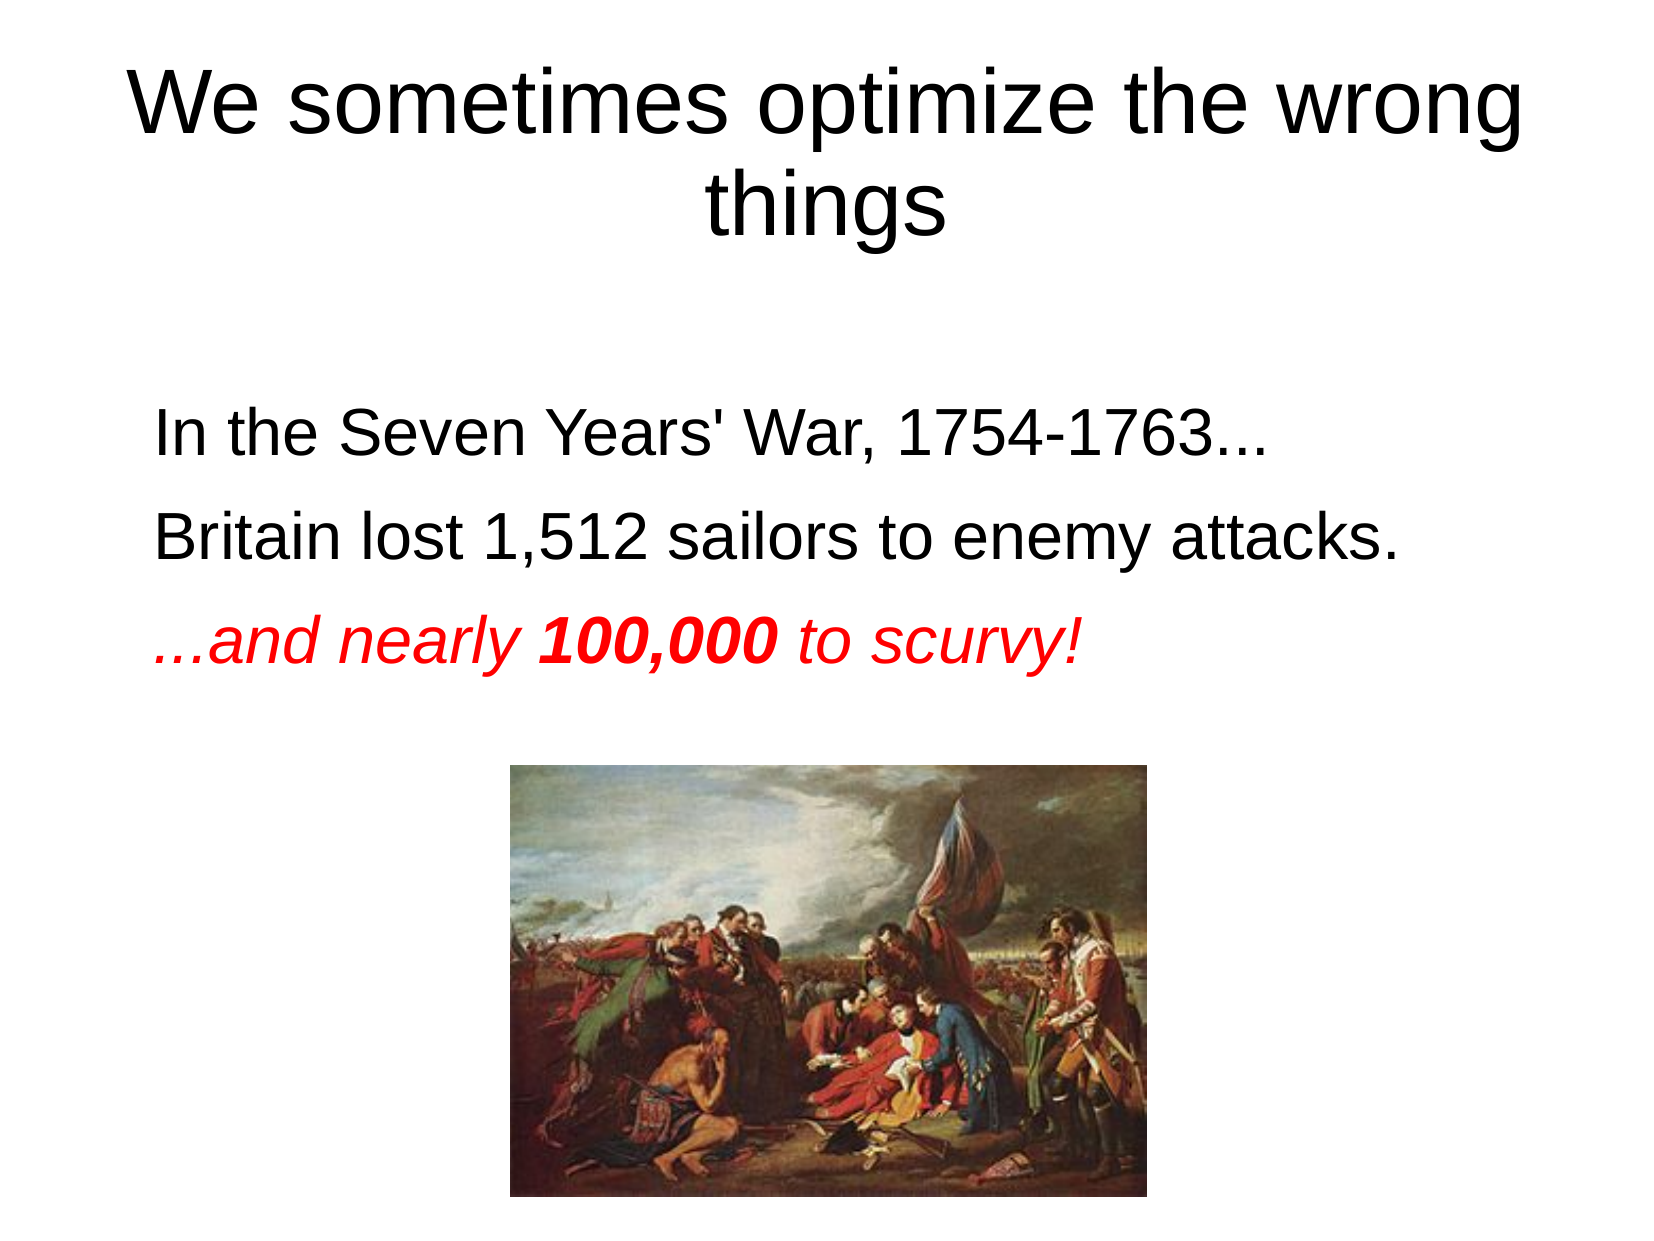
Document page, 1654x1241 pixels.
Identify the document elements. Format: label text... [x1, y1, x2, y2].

title We sometimes optimize the wrong things [82, 49, 1571, 257]
picture [510, 765, 1147, 1197]
list In the Seven Years' War, 1754-1763... Britain lost 1,512 sailors to enemy attacks. ...and nearly 100,000 to scurvy! [82, 290, 1571, 1010]
